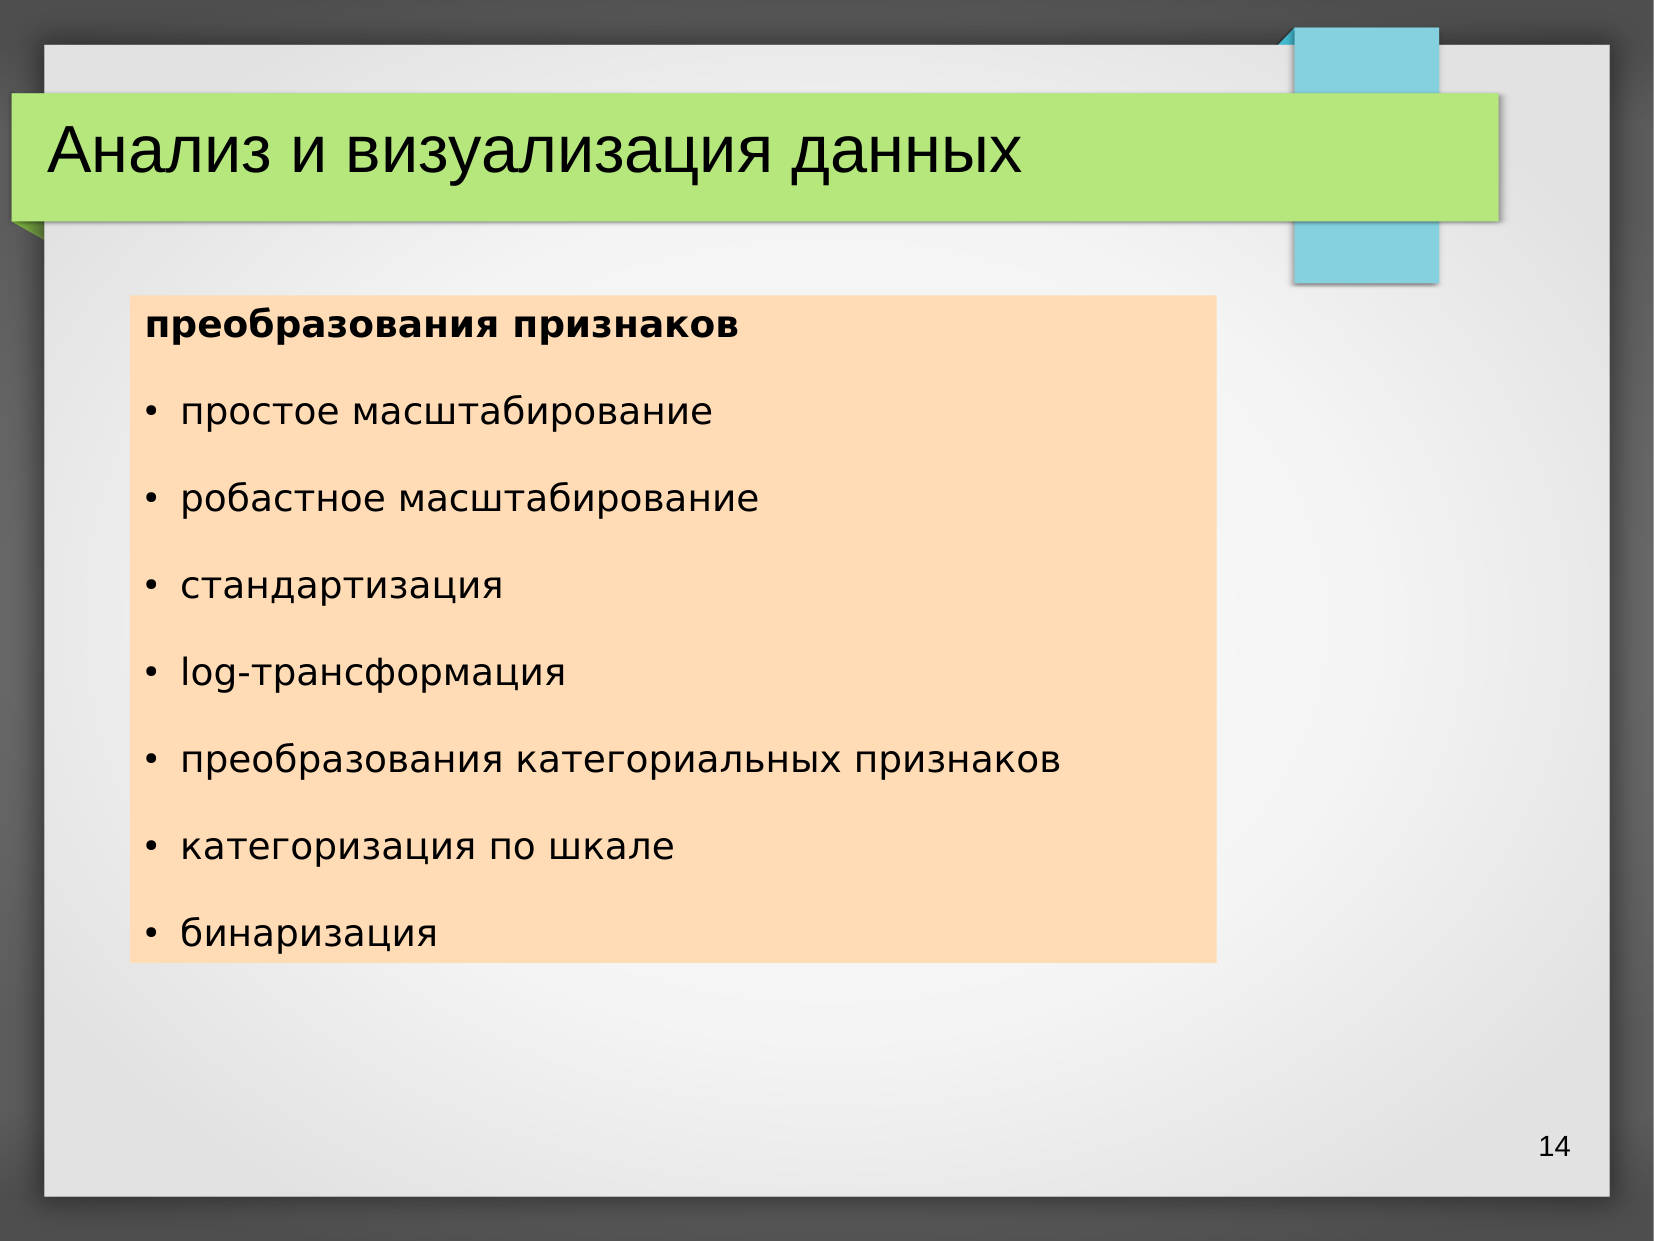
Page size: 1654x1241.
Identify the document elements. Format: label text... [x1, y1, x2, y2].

title Анализ и визуализация данных [47, 109, 1465, 189]
text_box преобразования признаков простое масштабирование робастное масштабирование стандартизация log-трансформация преобразования категориальных признаков категоризация по шкале бинаризация [129, 295, 1217, 963]
picture [0, 0, 1654, 1241]
